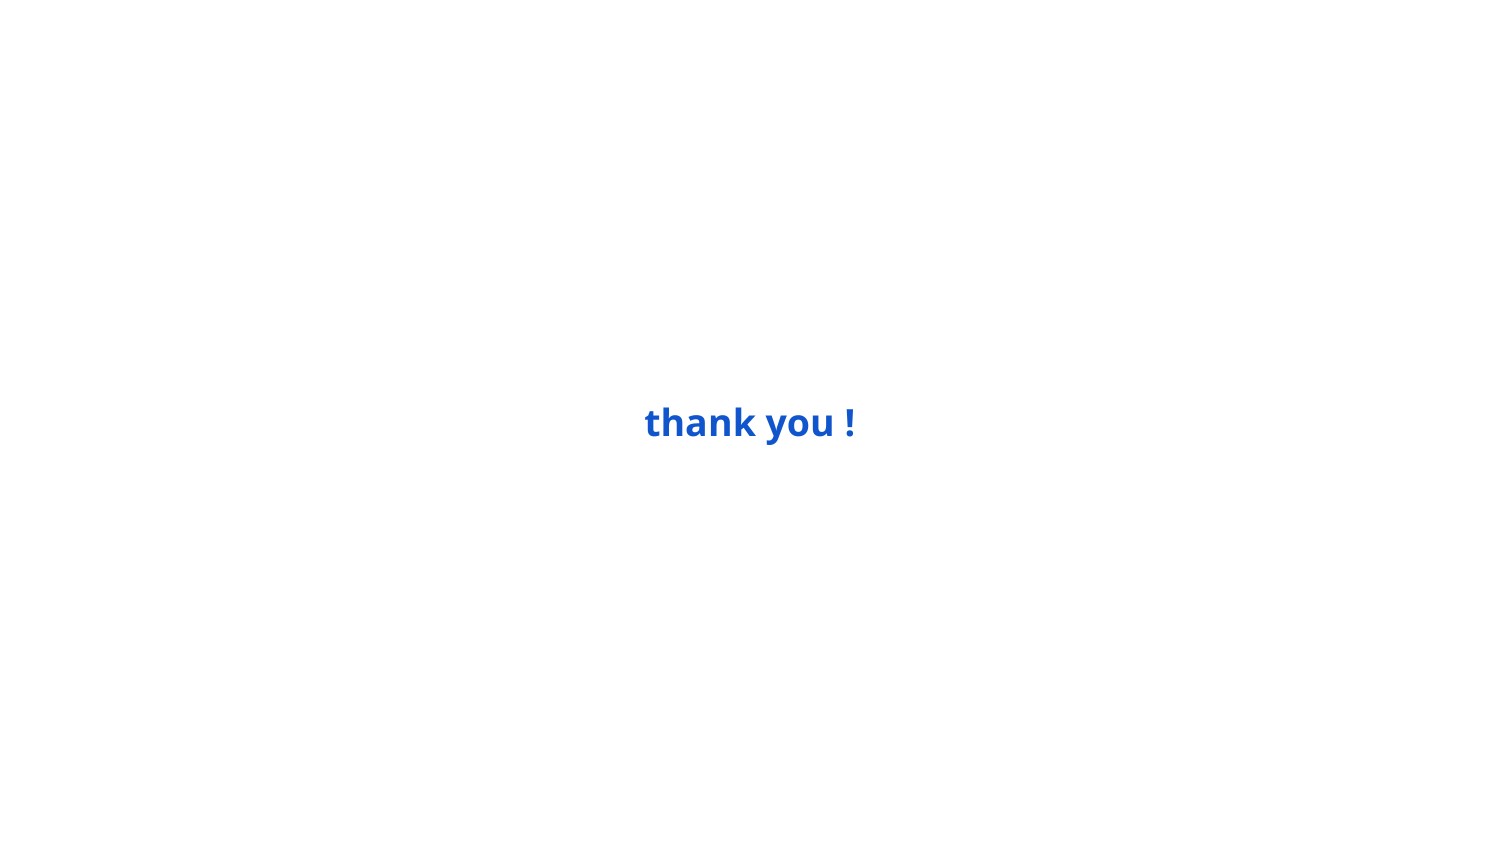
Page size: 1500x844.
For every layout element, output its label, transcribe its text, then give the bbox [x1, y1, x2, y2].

text_box thank you ! [511, 394, 989, 450]
